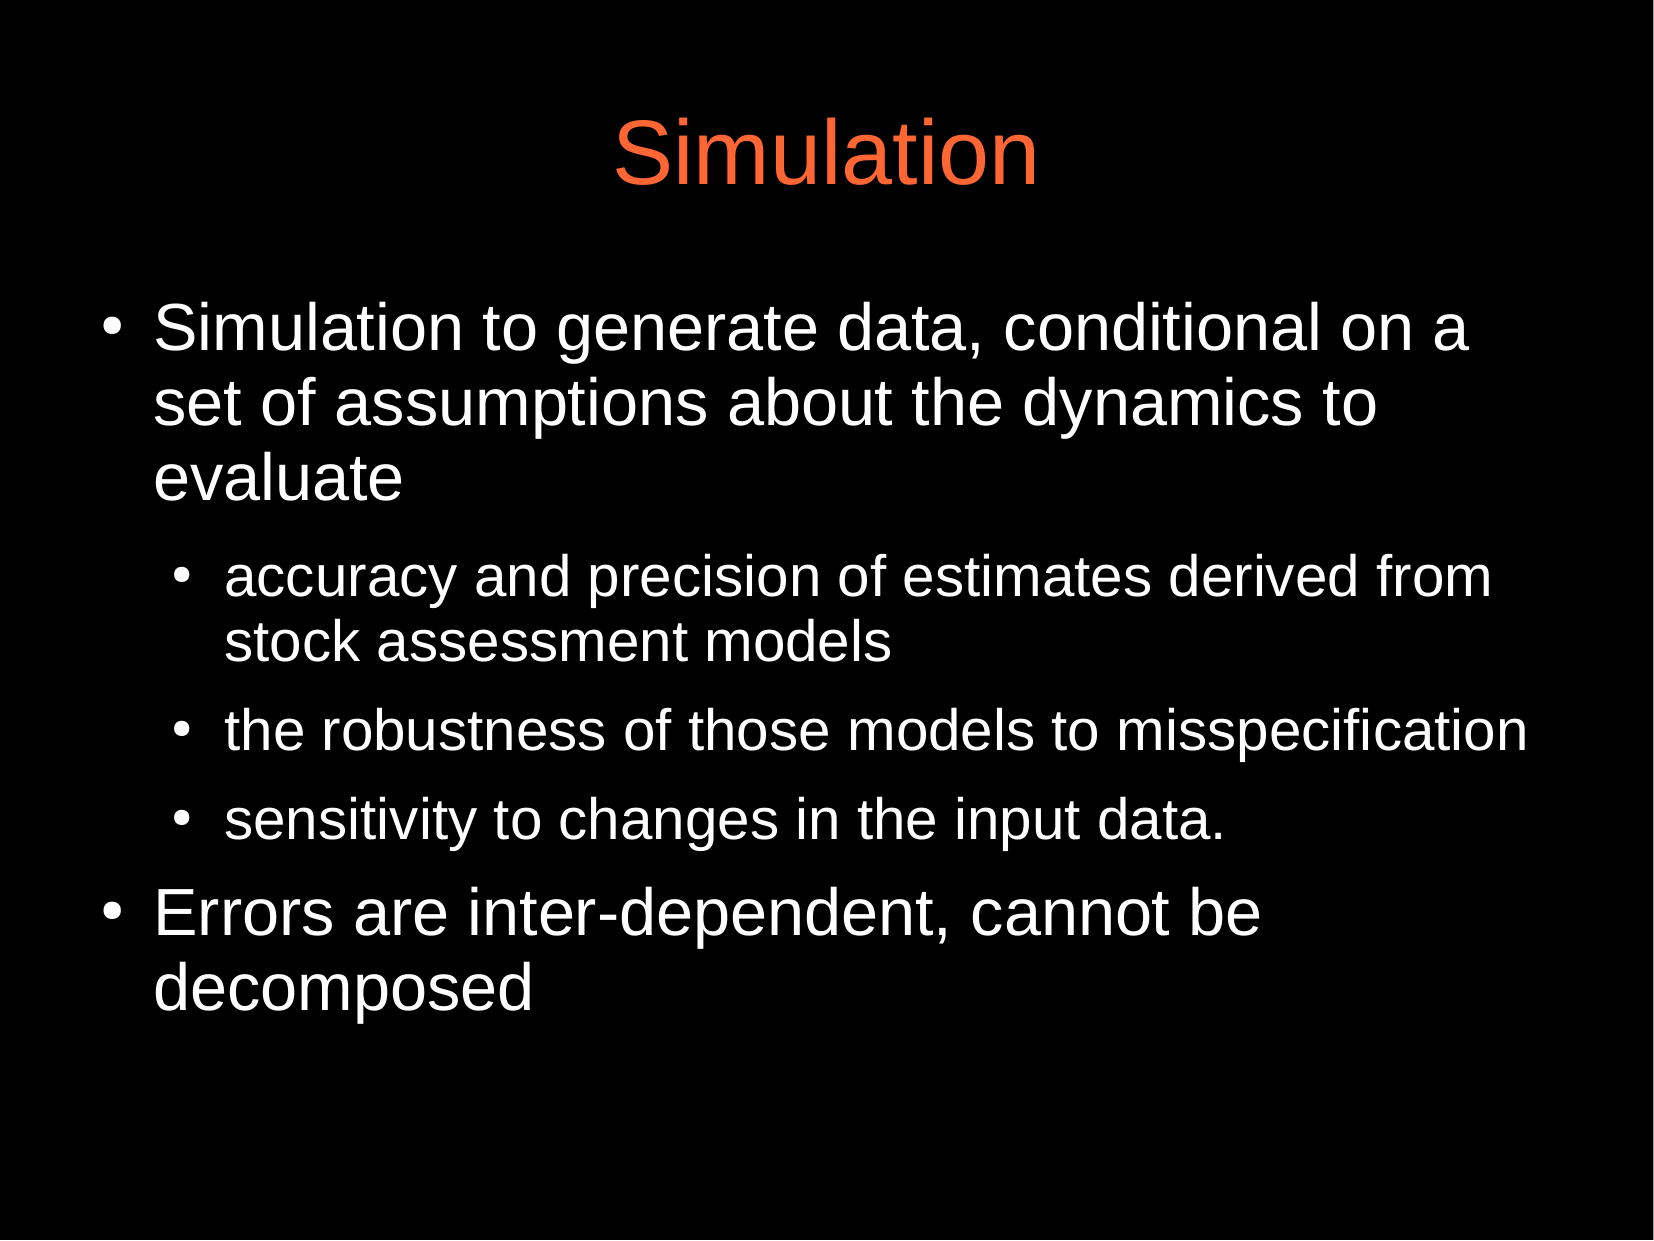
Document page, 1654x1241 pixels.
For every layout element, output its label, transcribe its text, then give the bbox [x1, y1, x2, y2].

list Simulation to generate data, conditional on a set of assumptions about the dynamics to evaluate accuracy and precision of estimates derived from stock assessment models the robustness of those models to misspecification sensitivity to changes in the input data. Errors are inter-dependent, cannot be decomposed [82, 290, 1571, 1109]
title Simulation [82, 49, 1571, 257]
